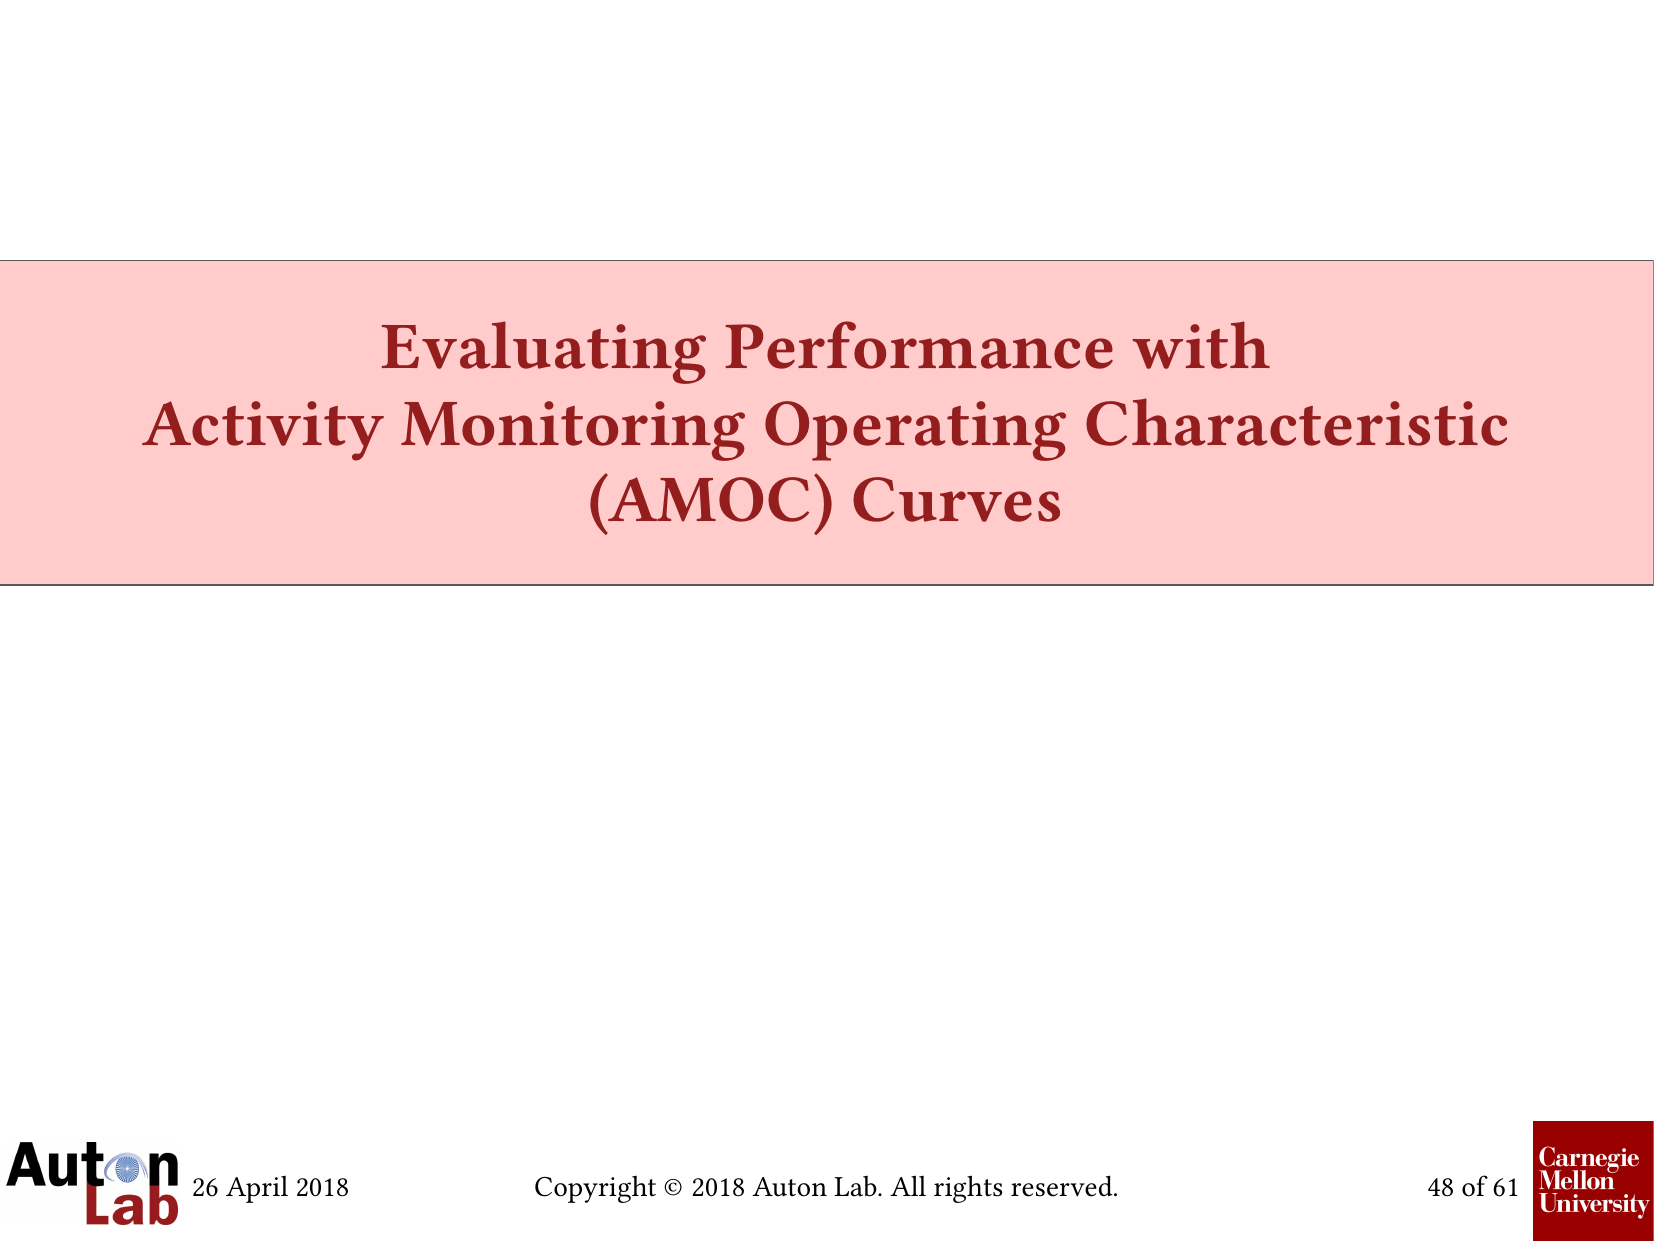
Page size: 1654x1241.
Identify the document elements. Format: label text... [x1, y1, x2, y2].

picture [1533, 1121, 1654, 1241]
title Evaluating Performance with Activity Monitoring Operating Characteristic (AMOC) Curves [16, 262, 1637, 586]
picture [6, 1142, 178, 1225]
